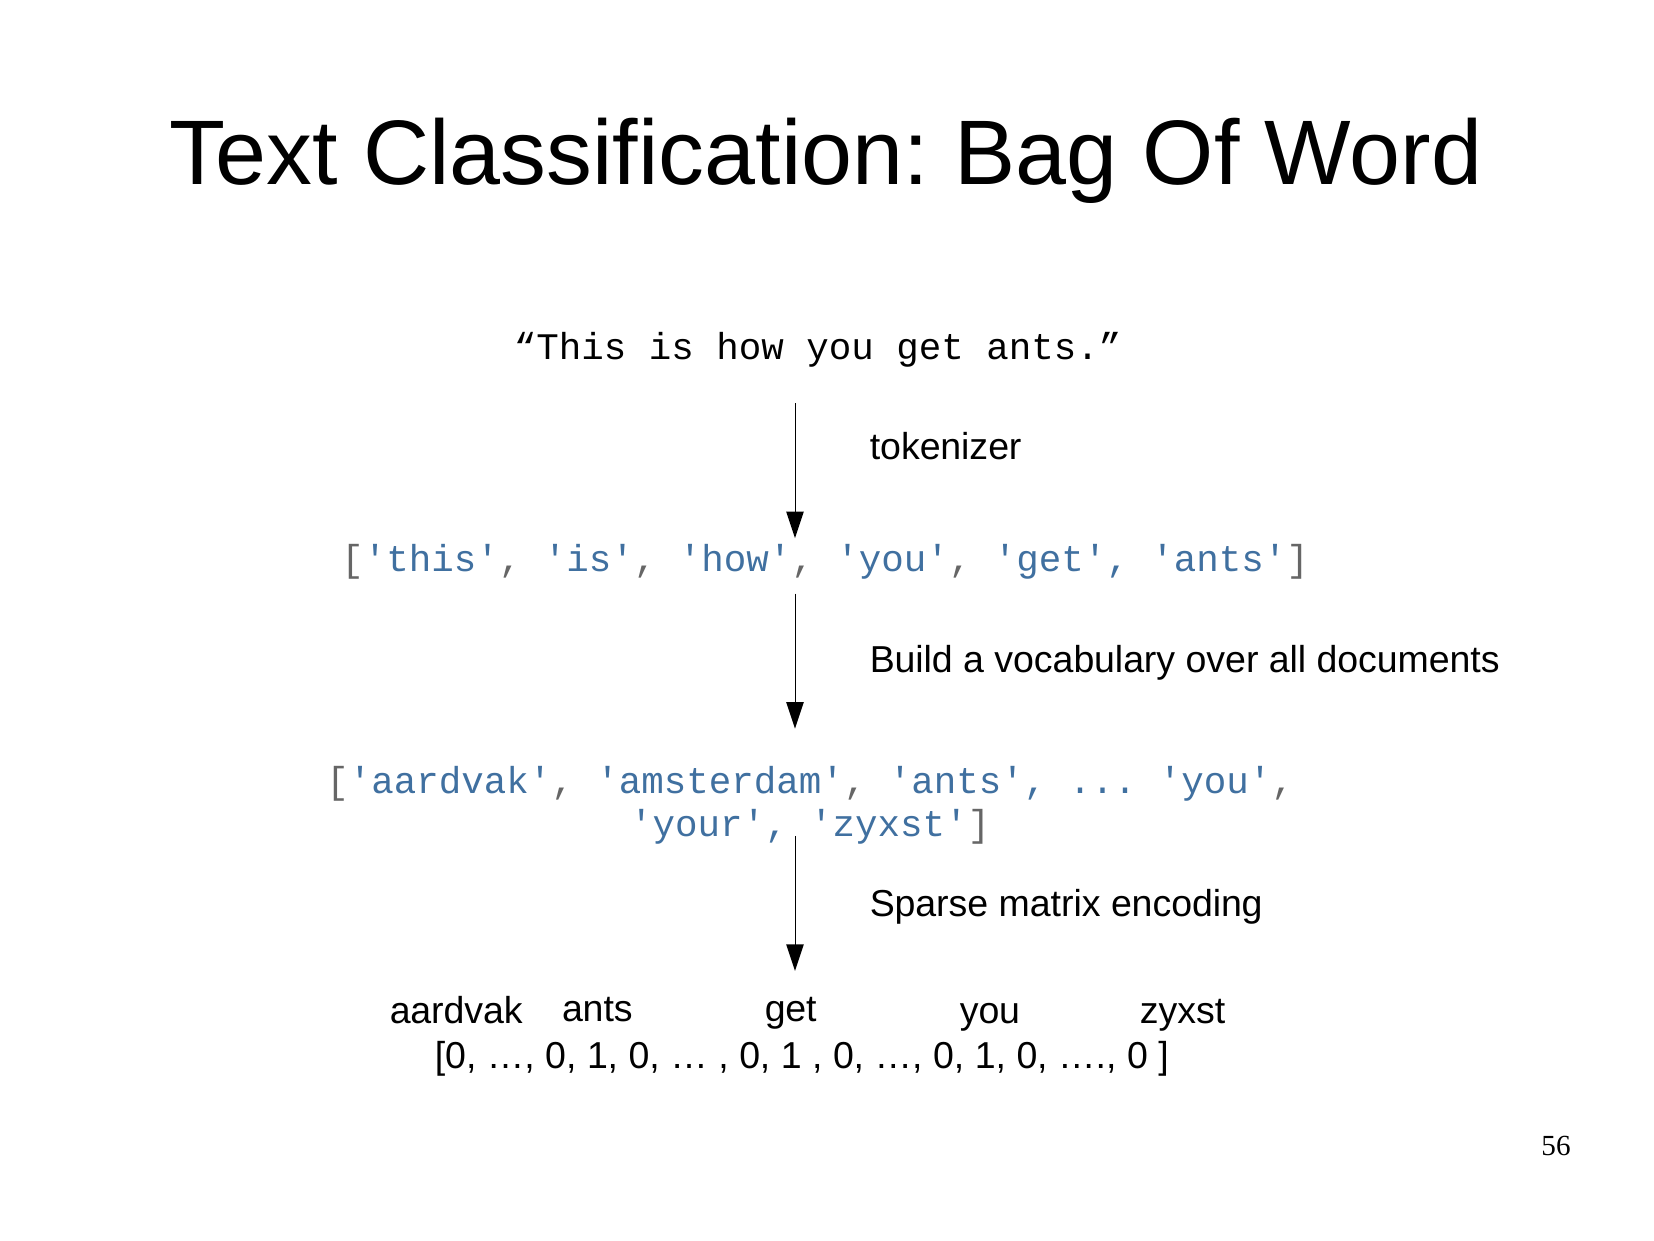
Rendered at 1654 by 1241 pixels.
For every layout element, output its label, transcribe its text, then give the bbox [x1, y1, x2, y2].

text_box zyxst [1125, 981, 1261, 1039]
text_box ['aardvak', 'amsterdam', 'ants', ... 'you', 'your', 'zyxst'] [300, 762, 1321, 849]
text_box Sparse matrix encoding [855, 849, 1321, 933]
text_box you [945, 981, 1125, 1039]
text_box Build a vocabulary over all documents [855, 630, 1561, 730]
text_box get [750, 979, 871, 1066]
text_box aardvak [375, 981, 541, 1039]
text_box [0, …, 0, 1, 0, … , 0, 1 , 0, …, 0, 1, 0, …., 0 ] [420, 1026, 1186, 1084]
text_box “This is how you get ants.” [465, 328, 1171, 372]
text_box ants [547, 980, 698, 1041]
text_box tokenizer [855, 418, 1111, 476]
title Text Classification: Bag Of Word [82, 49, 1571, 257]
text_box ['this', 'is', 'how', 'you', 'get', 'ants'] [315, 540, 1336, 584]
